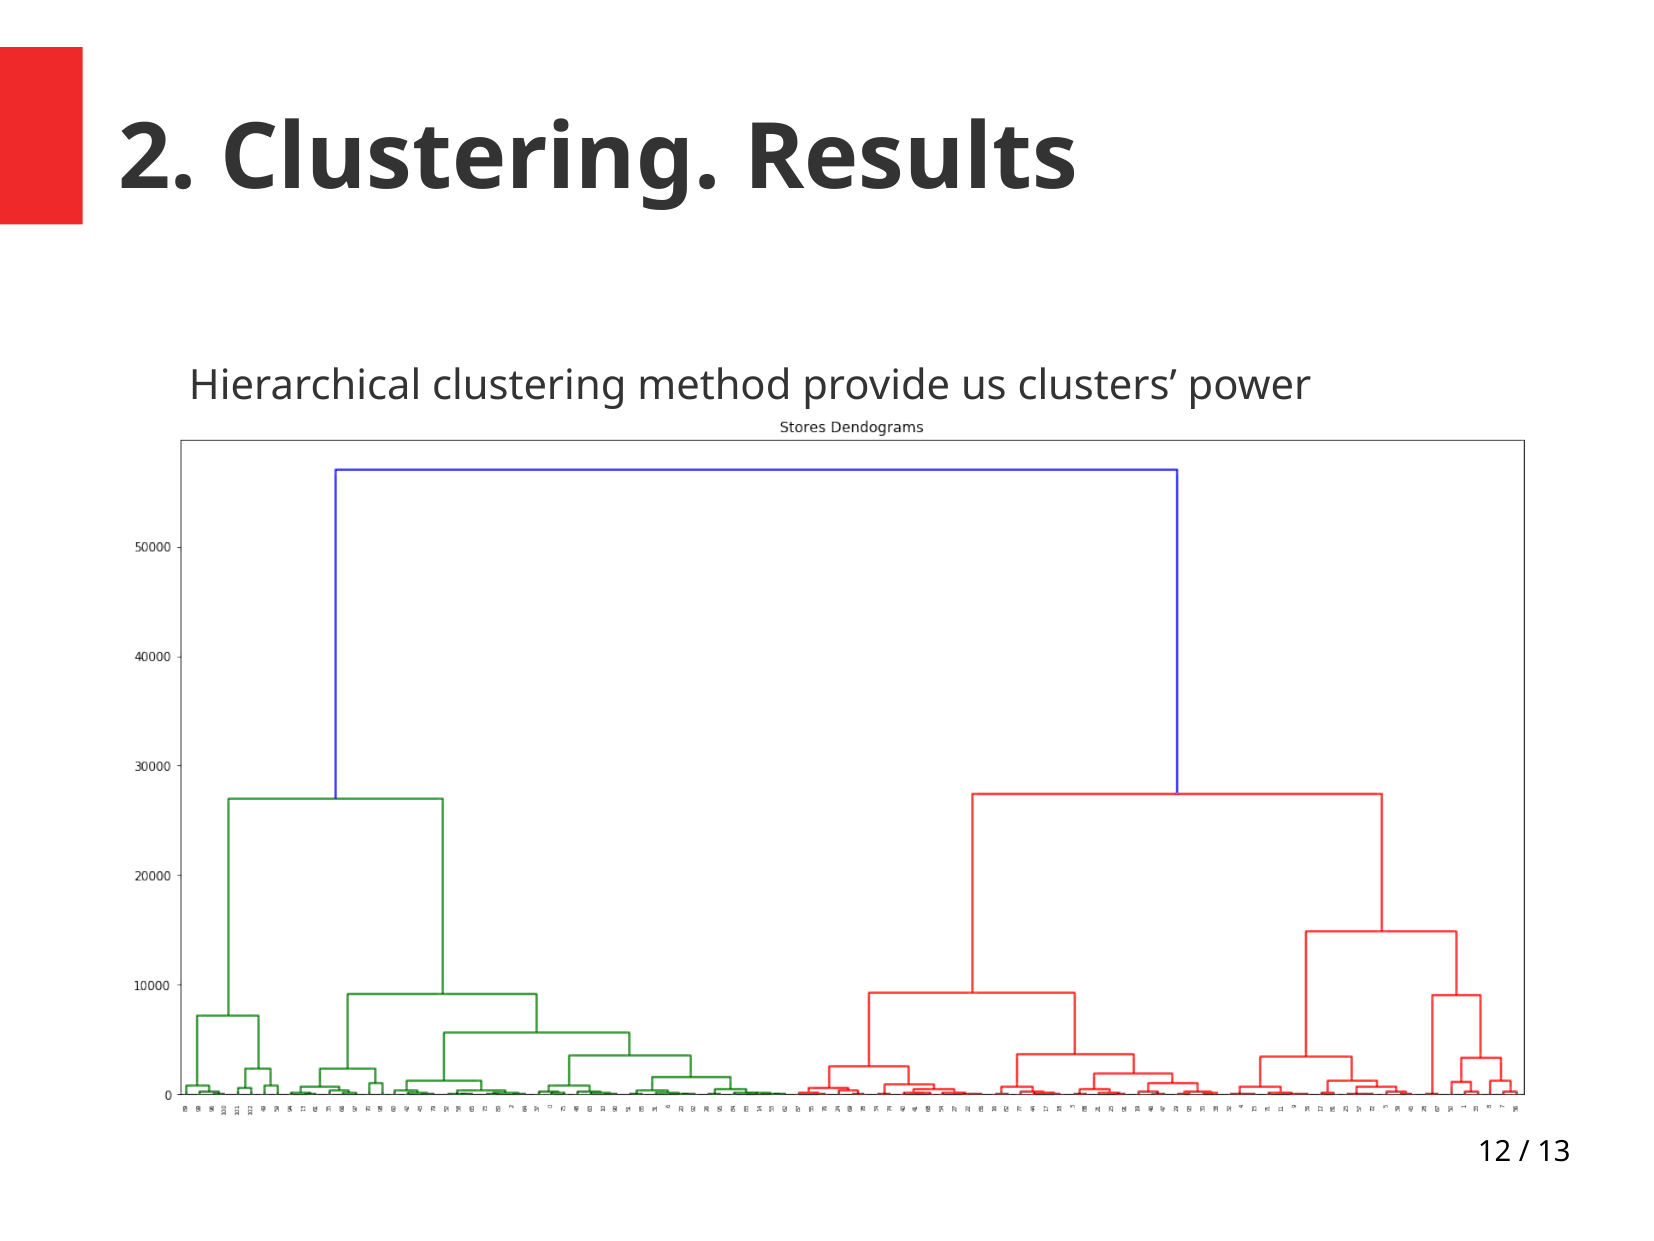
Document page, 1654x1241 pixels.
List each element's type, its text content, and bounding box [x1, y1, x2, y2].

list Hierarchical clustering method provide us clusters’ power [118, 354, 1536, 1074]
title 2. Clustering. Results [118, 49, 1571, 257]
picture [125, 412, 1536, 1123]
